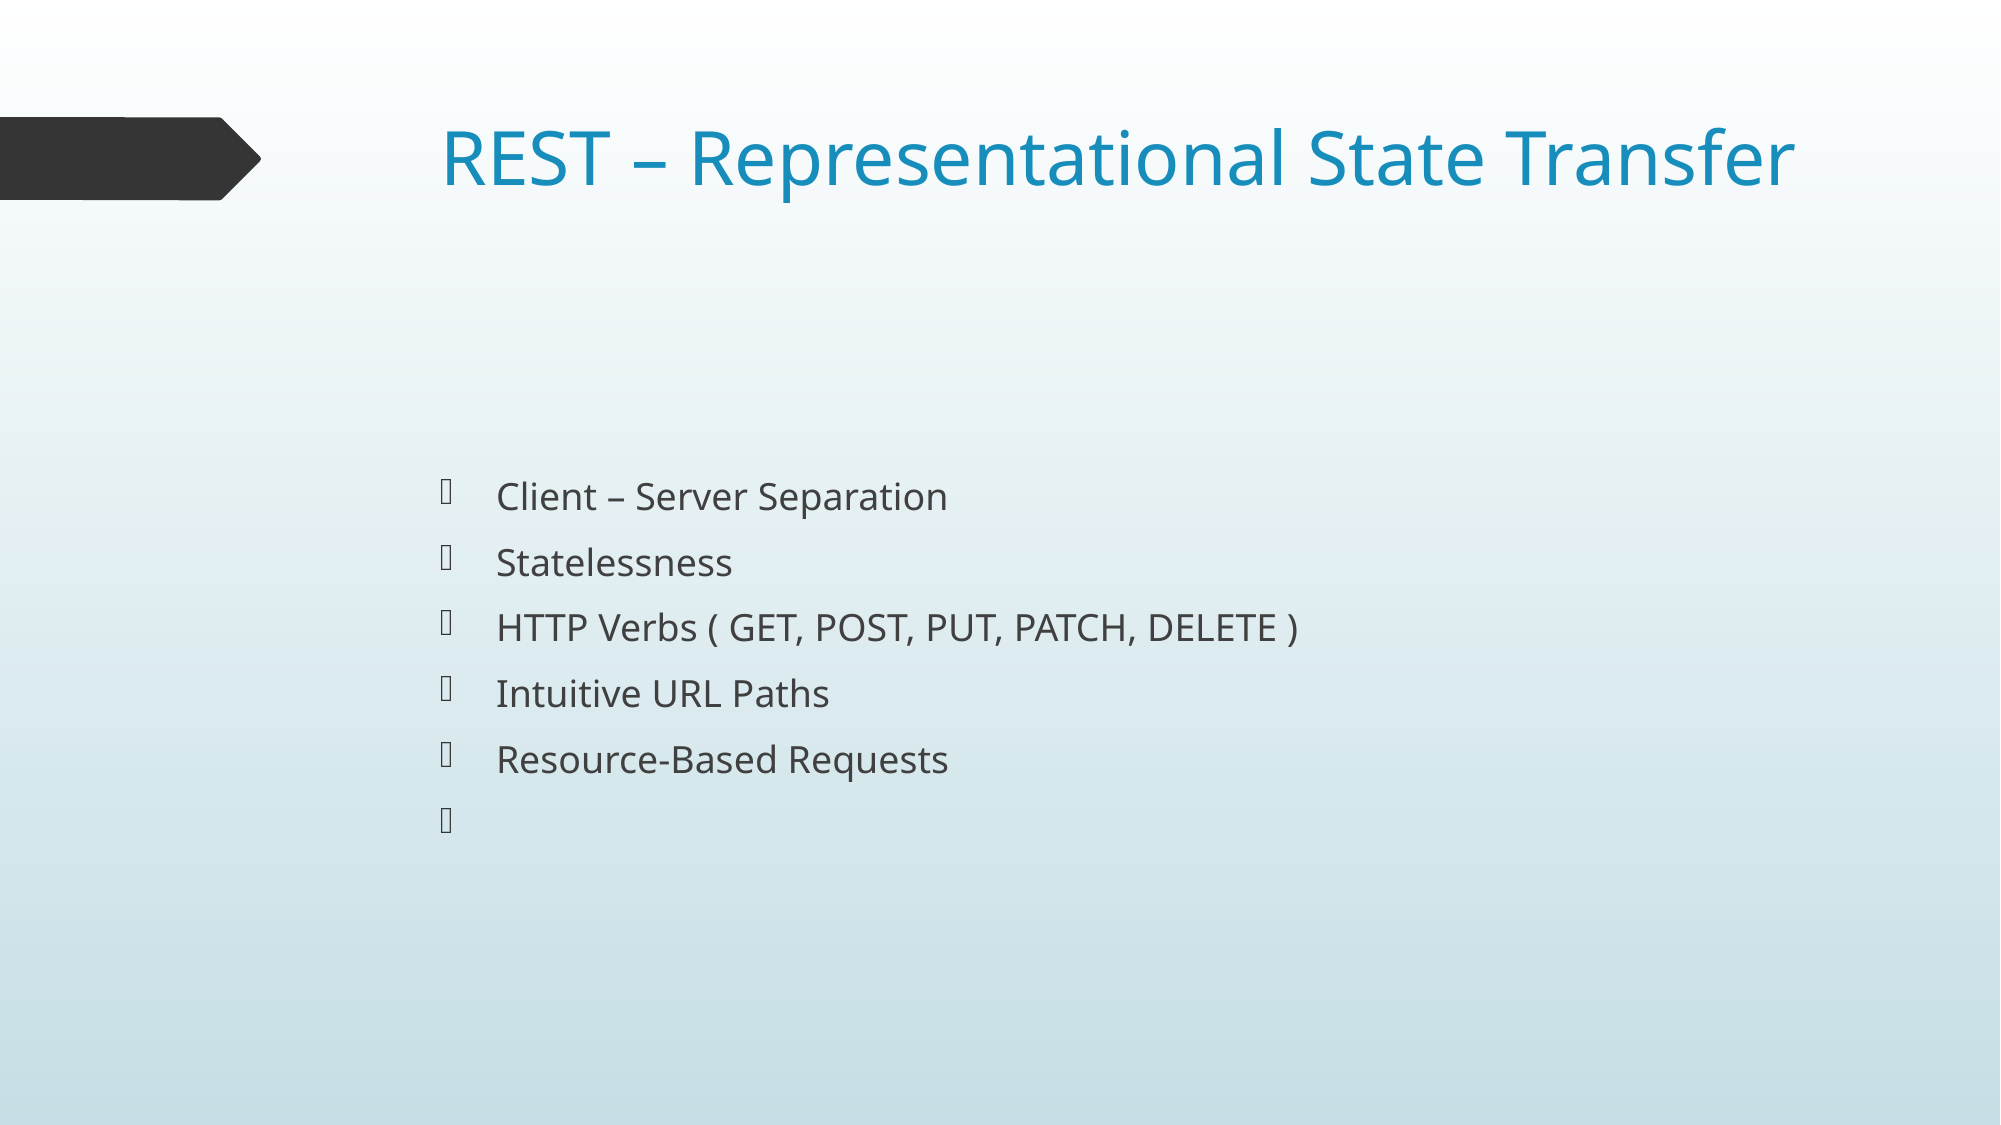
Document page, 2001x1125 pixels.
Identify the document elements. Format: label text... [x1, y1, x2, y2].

title REST – Representational State Transfer [425, 102, 1888, 313]
list Client – Server Separation Statelessness HTTP Verbs ( GET, POST, PUT, PATCH, DELETE ) Intuitive URL Paths Resource-Based Requests [424, 350, 1888, 970]
